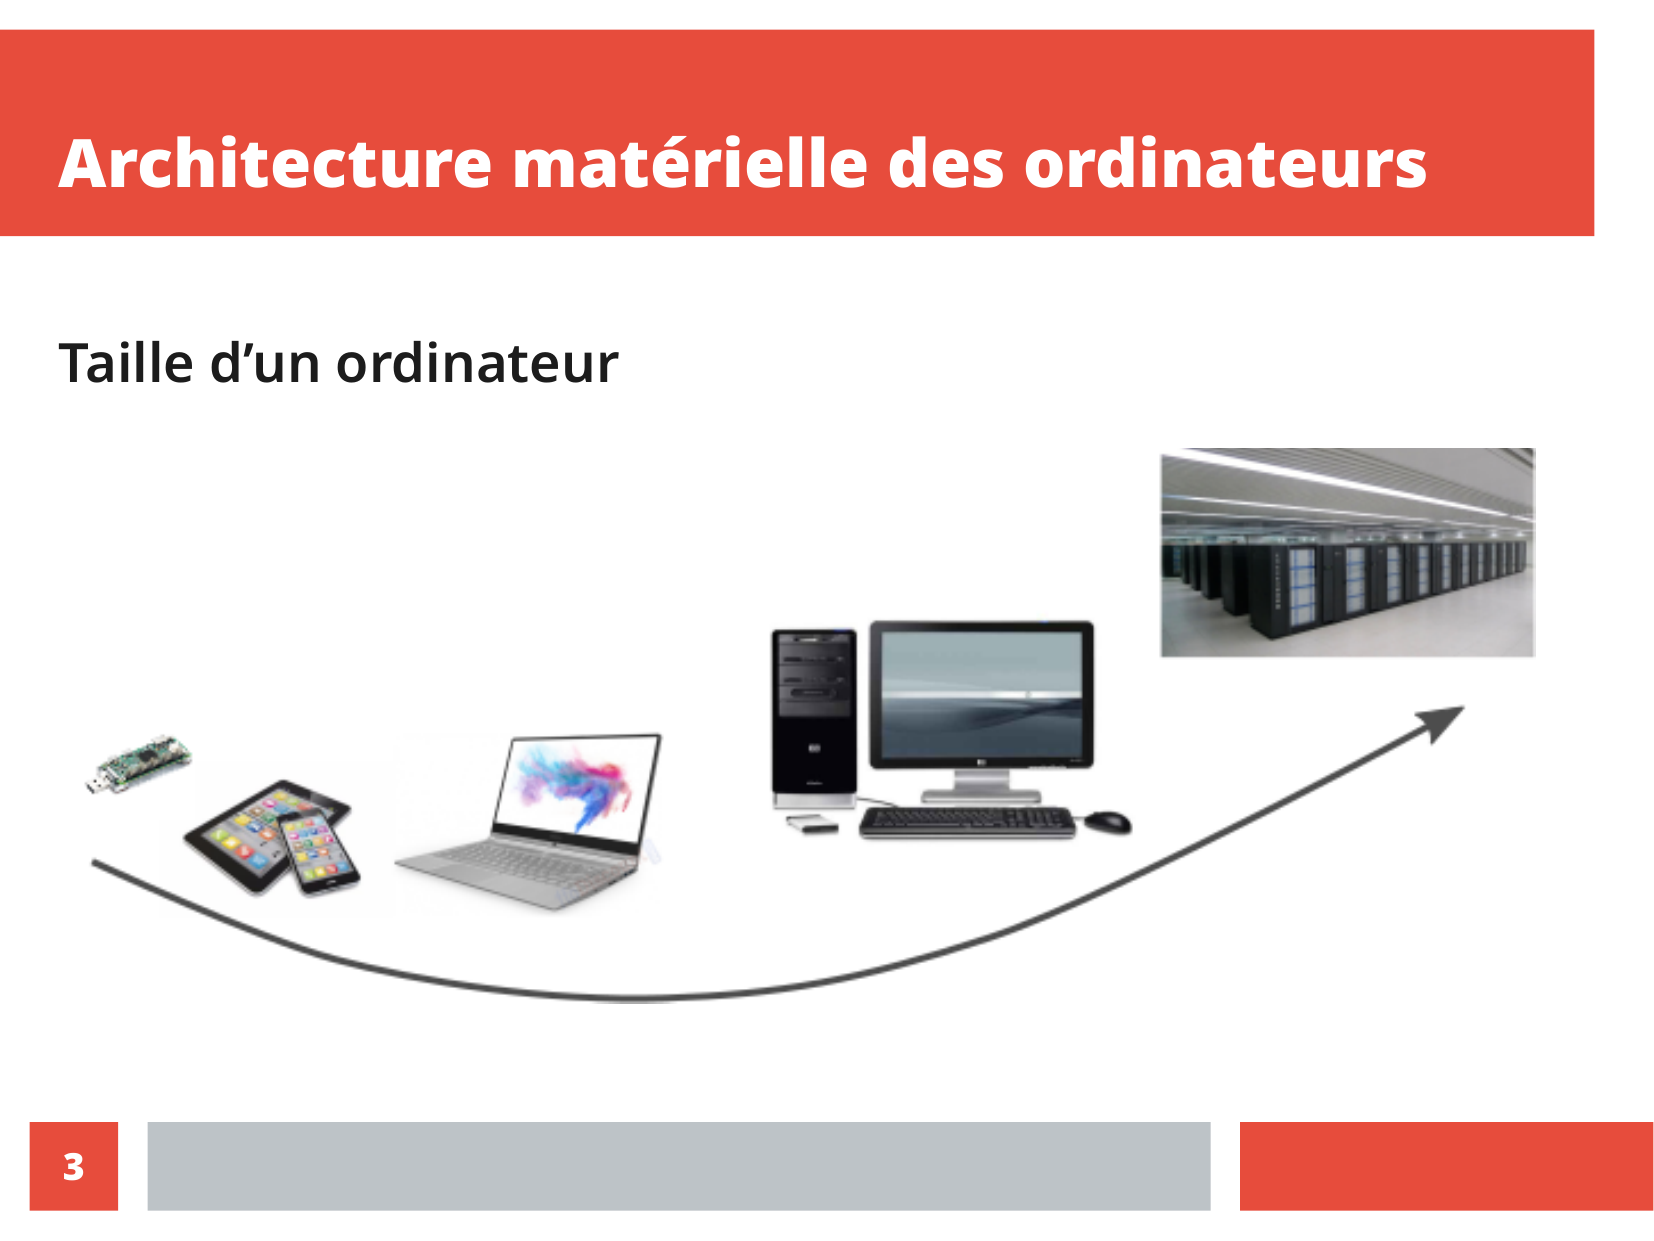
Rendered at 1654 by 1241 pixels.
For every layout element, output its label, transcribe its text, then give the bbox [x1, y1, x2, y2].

title Architecture matérielle des ordinateurs [59, 59, 1595, 207]
list Taille d’un ordinateur [59, 324, 1565, 1093]
picture [81, 448, 1536, 1004]
